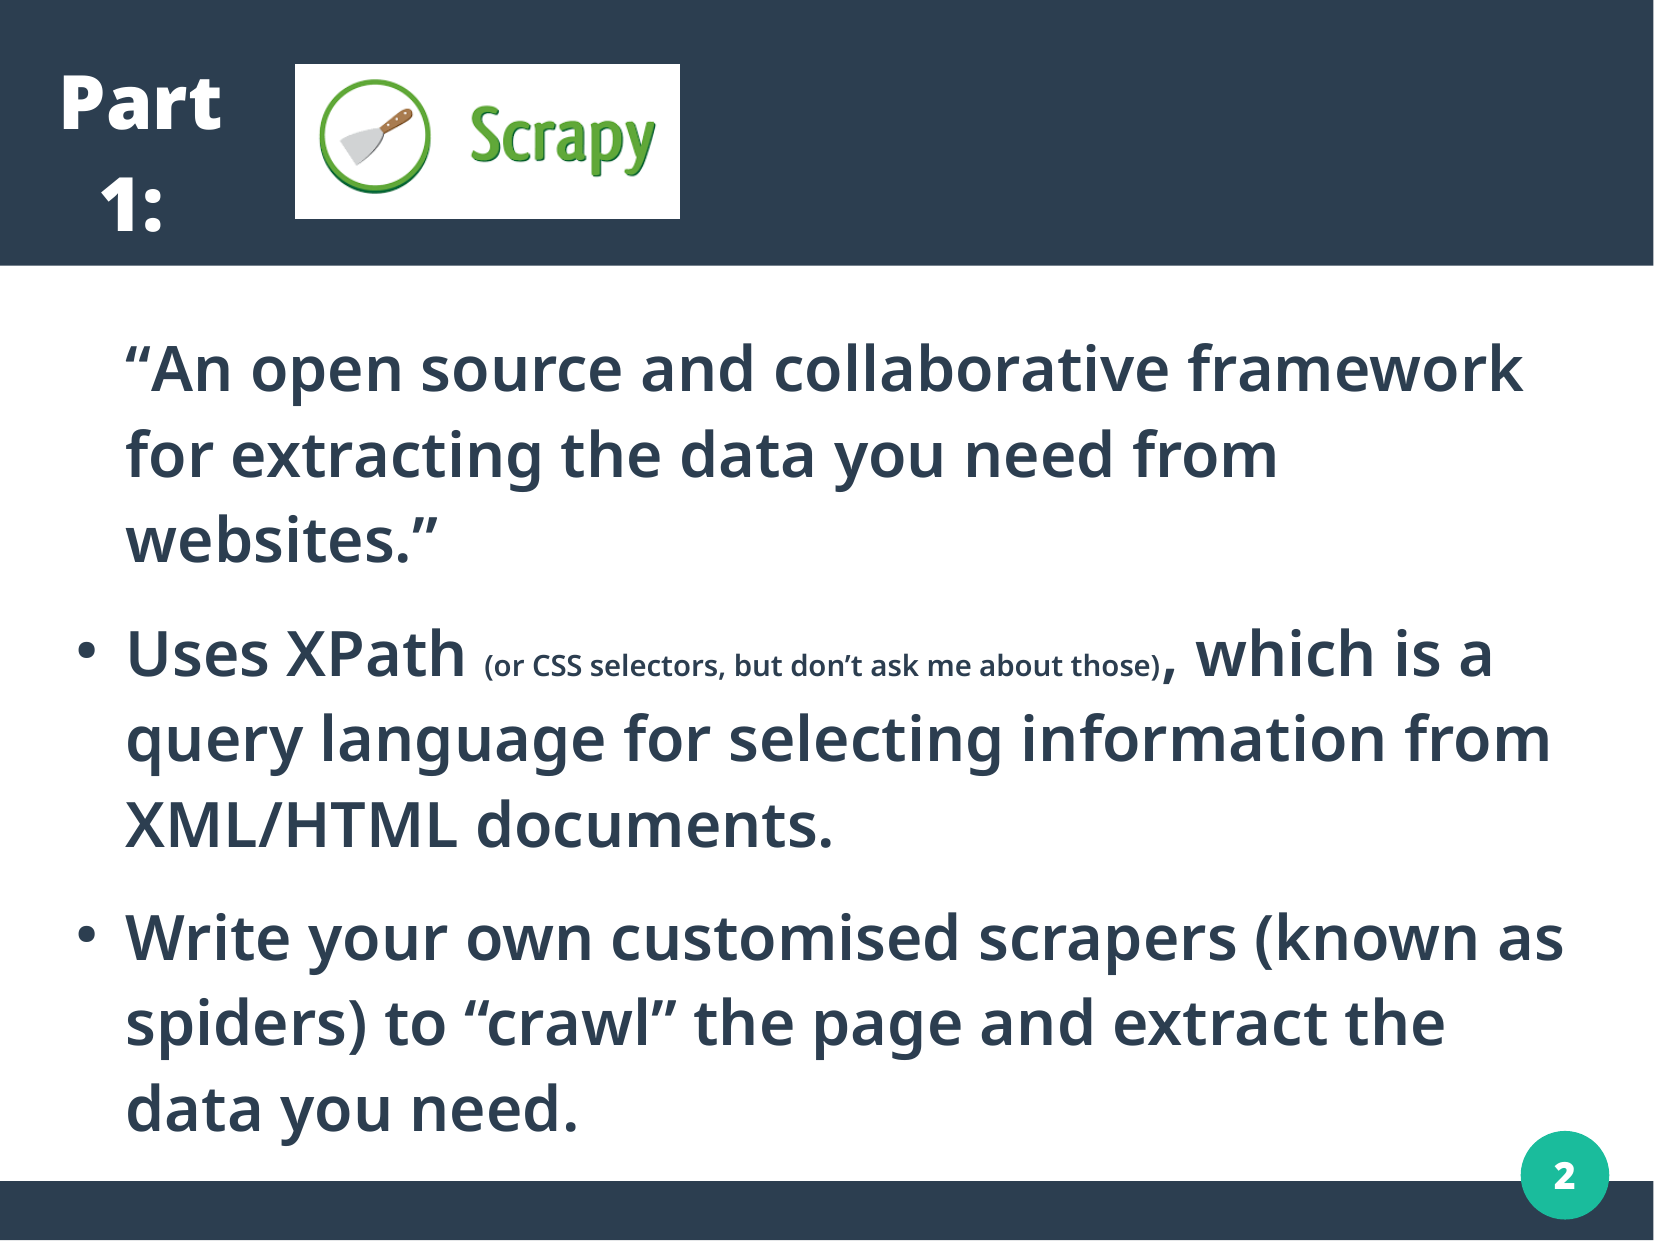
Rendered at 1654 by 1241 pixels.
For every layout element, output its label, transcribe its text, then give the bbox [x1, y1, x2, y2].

title Part 1: [59, 49, 296, 207]
picture [295, 64, 680, 219]
list “An open source and collaborative framework for extracting the data you need from websites.” Uses XPath (or CSS selectors, but don’t ask me about those), which is a query language for selecting information from XML/HTML documents. Write your own customised scrapers (known as spiders) to “crawl” the page and extract the data you need. [59, 324, 1595, 1152]
